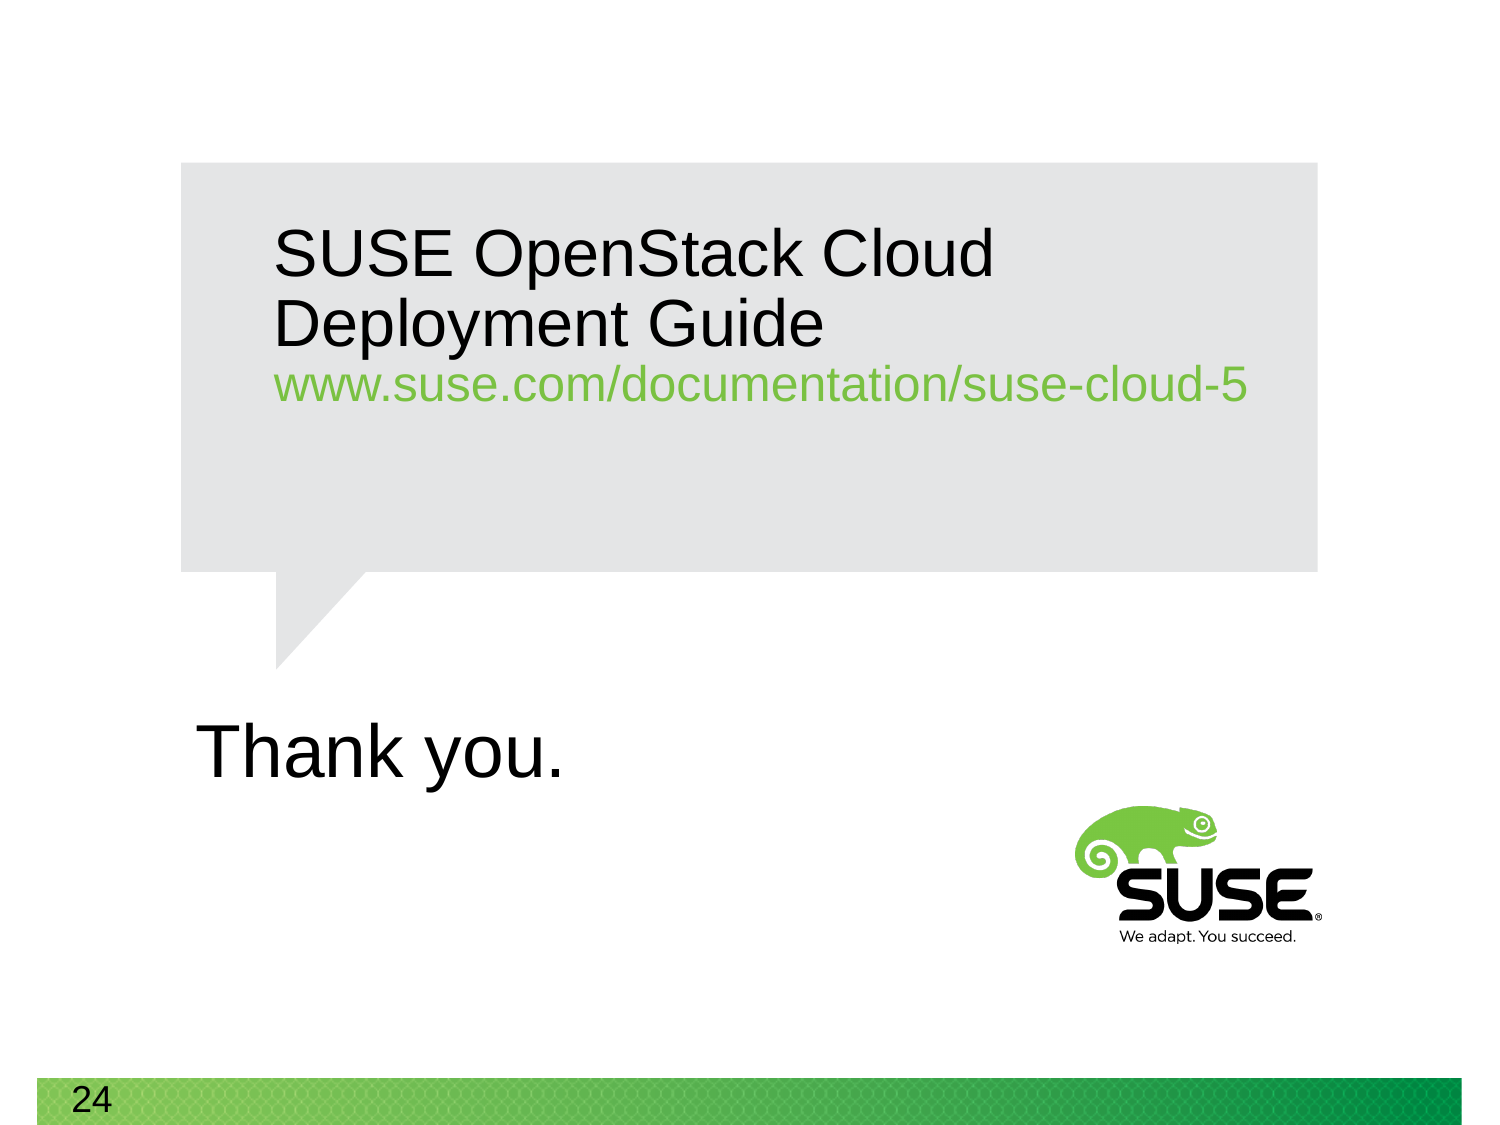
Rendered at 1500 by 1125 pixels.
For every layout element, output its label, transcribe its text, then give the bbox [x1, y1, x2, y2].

picture [1075, 806, 1322, 944]
picture [37, 1078, 1462, 1125]
text_box SUSE OpenStack Cloud Deployment Guide www.suse.com/documentation/suse-cloud-5 [259, 213, 1334, 420]
